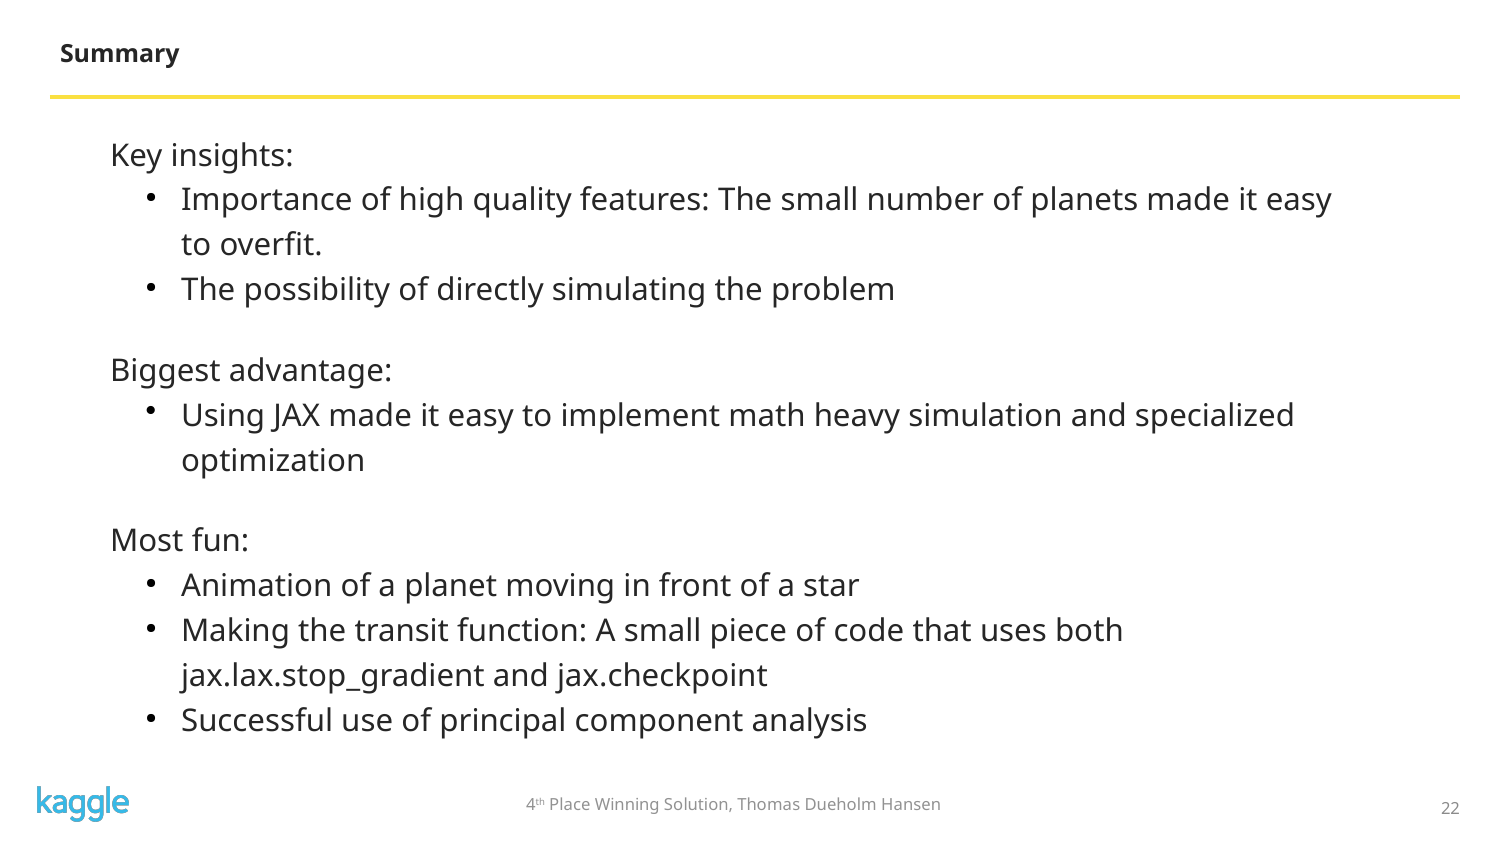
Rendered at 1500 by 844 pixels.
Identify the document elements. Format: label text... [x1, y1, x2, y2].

slide_number <number> [1137, 786, 1475, 832]
text_box Key insights: Importance of high quality features: The small number of planets made it easy to overfit. The possibility of directly simulating the problem Biggest advantage: Using JAX made it easy to implement math heavy simulation and specialized optimization Most fun: Animation of a planet moving in front of a star Making the transit function: A small piece of code that uses both jax.lax.stop_gradient and jax.checkpoint Successful use of principal component analysis [95, 119, 1362, 746]
picture [37, 786, 129, 822]
text_box Summary [45, 30, 343, 116]
